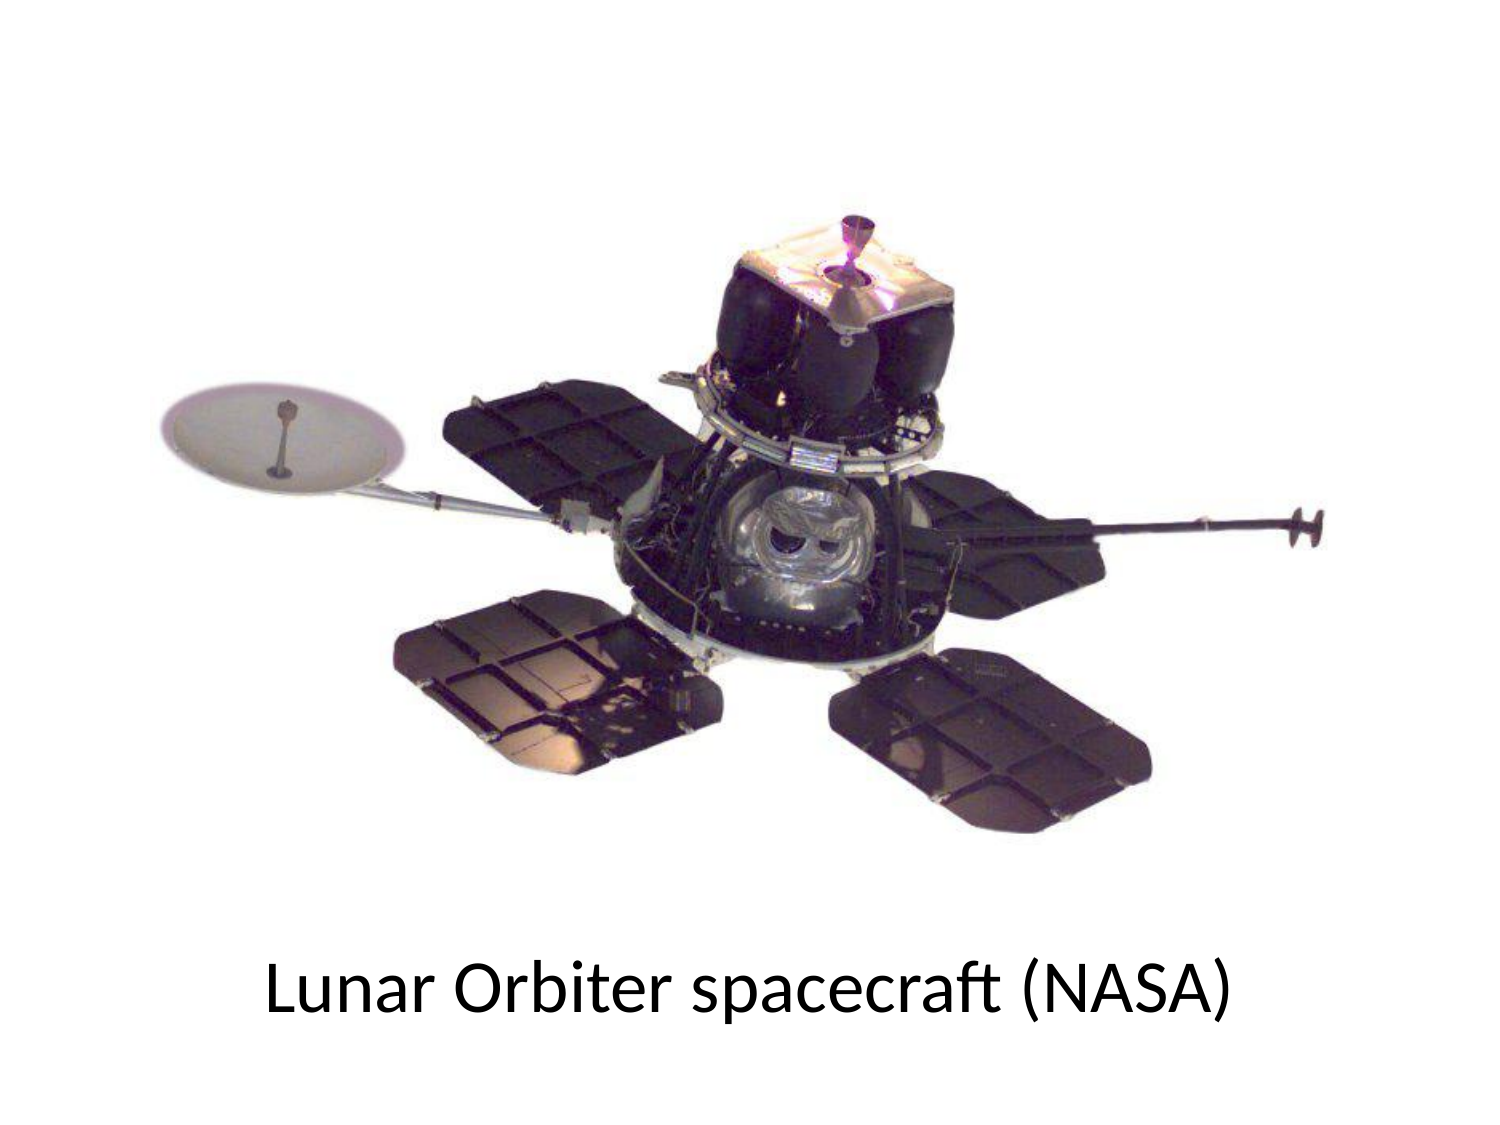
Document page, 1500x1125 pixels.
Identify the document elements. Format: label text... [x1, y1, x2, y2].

text_box Lunar Orbiter spacecraft (NASA) [249, 929, 1251, 1035]
picture [150, 192, 1350, 858]
